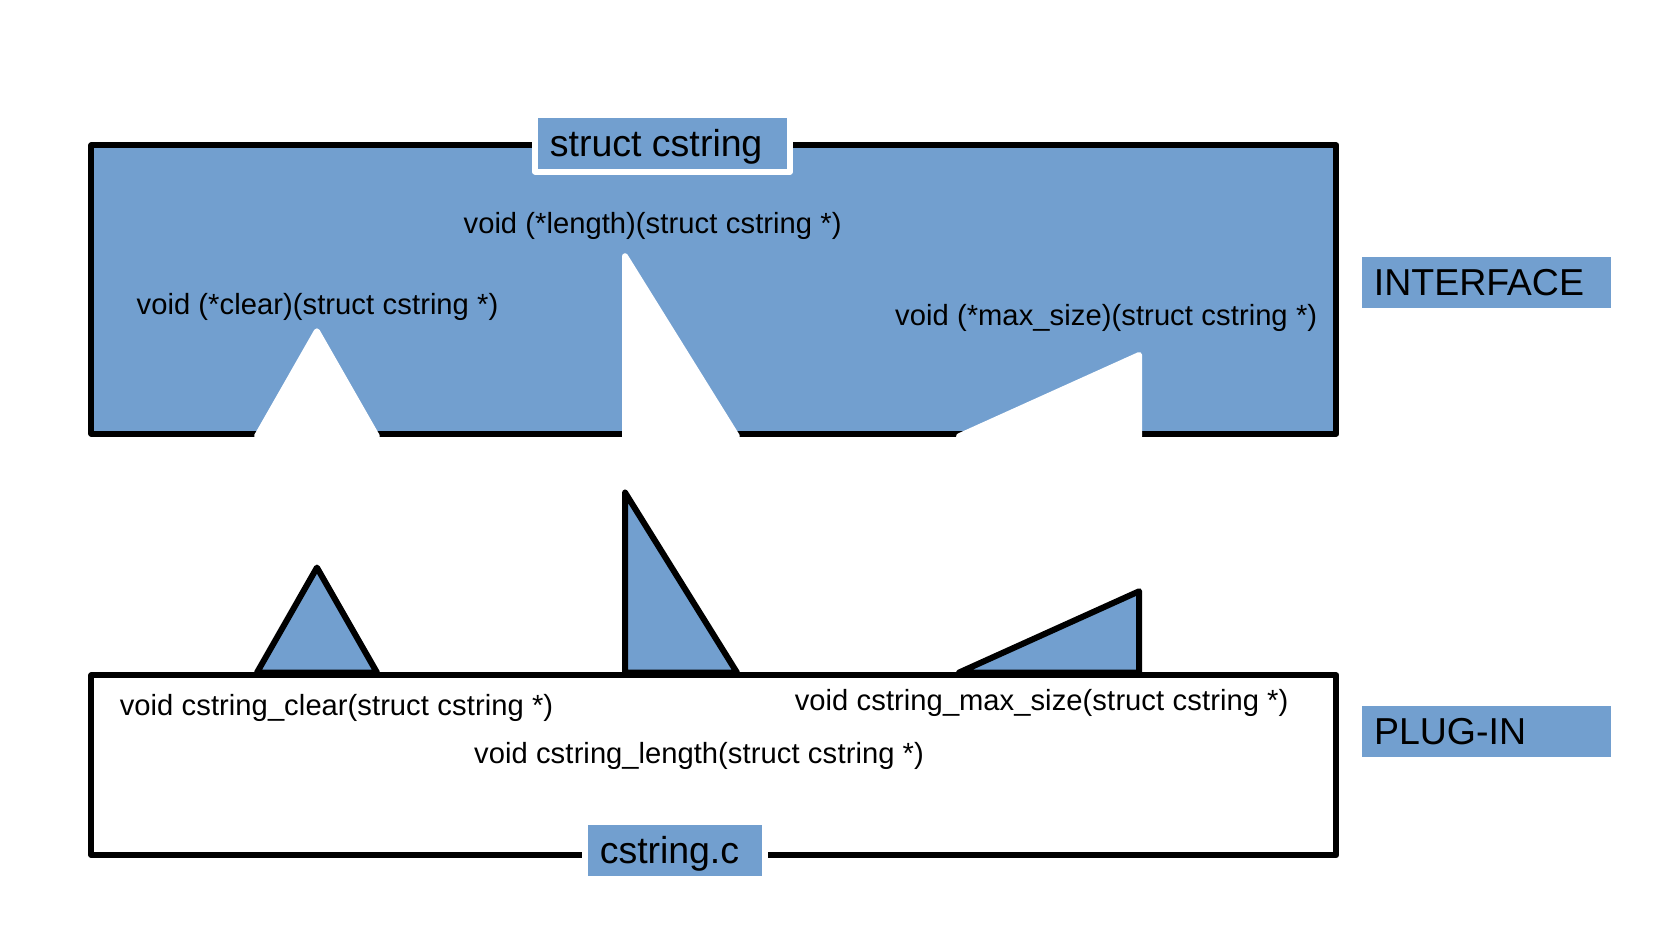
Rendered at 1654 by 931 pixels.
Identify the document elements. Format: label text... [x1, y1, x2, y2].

text_box struct cstring [535, 114, 791, 172]
text_box [256, 567, 378, 673]
text_box [91, 675, 1337, 856]
text_box PLUG-IN [1359, 702, 1615, 760]
text_box cstring.c [585, 829, 766, 880]
text_box void cstring_max_size(struct cstring *) [780, 676, 1312, 776]
text_box void (*clear)(struct cstring *) [121, 280, 527, 380]
text_box [625, 492, 738, 673]
text_box void cstring_length(struct cstring *) [459, 729, 940, 829]
text_box void (*length)(struct cstring *) [448, 199, 902, 299]
text_box [959, 591, 1140, 673]
text_box void (*max_size)(struct cstring *) [880, 291, 1334, 391]
text_box void cstring_clear(struct cstring *) [105, 682, 586, 781]
text_box INTERFACE [1359, 254, 1615, 311]
text_box [91, 145, 1337, 437]
